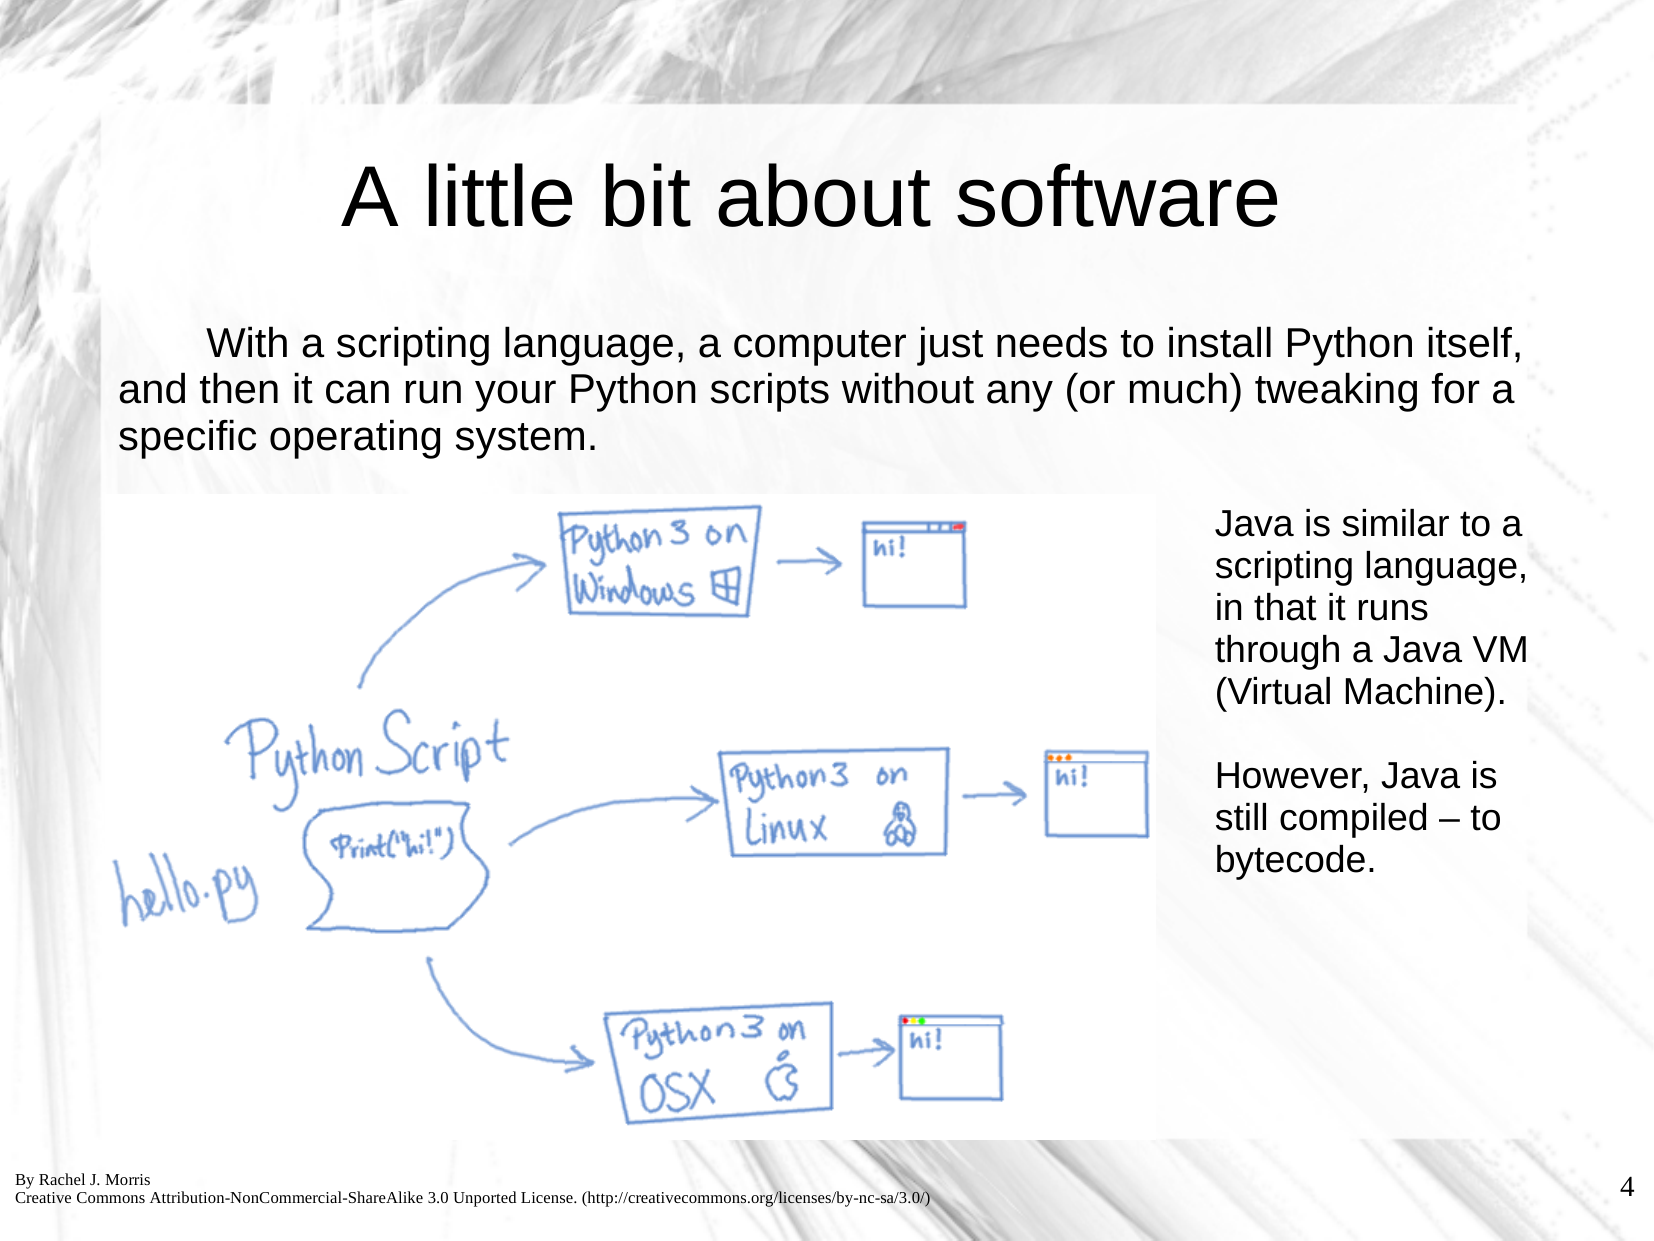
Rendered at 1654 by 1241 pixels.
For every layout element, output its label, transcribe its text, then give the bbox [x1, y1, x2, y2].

text_box Java is similar to a scripting language, in that it runs through a Java VM (Virtual Machine). However, Java is still compiled – to bytecode. [1200, 495, 1561, 888]
title A little bit about software [118, 112, 1506, 281]
picture [0, 0, 1654, 1241]
list With a scripting language, a computer just needs to install Python itself, and then it can run your Python scripts without any (or much) tweaking for a specific operating system. [118, 319, 1531, 481]
